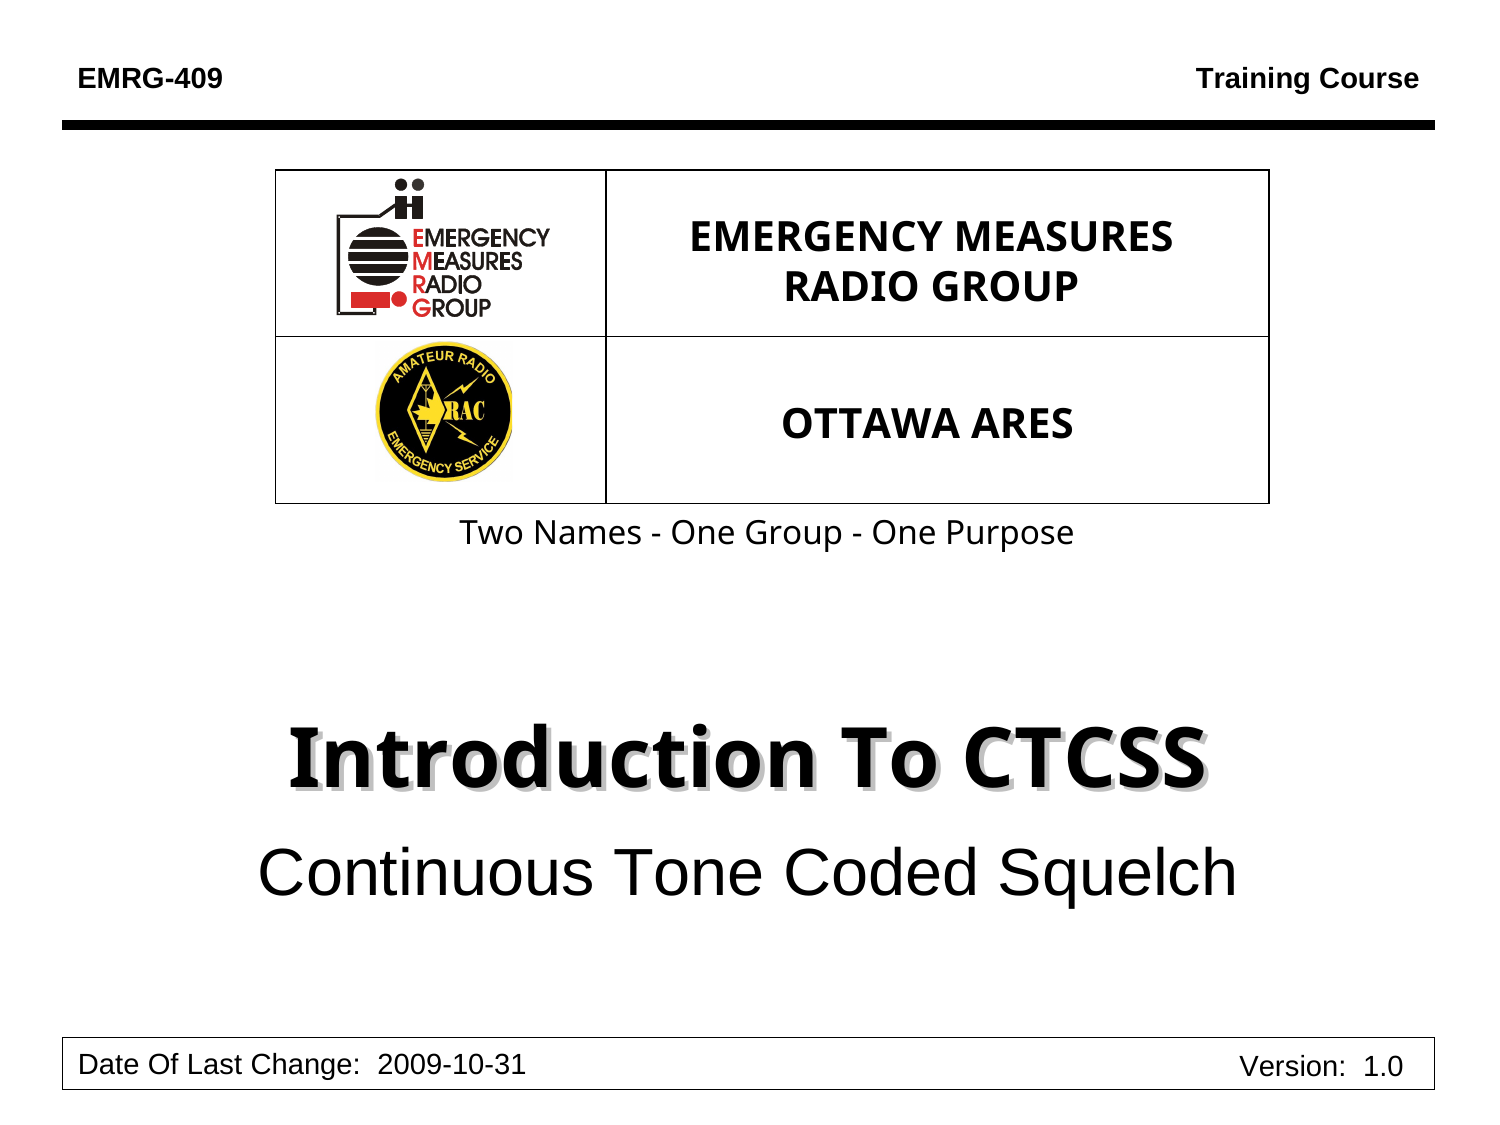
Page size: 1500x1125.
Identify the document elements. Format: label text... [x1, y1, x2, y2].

text_box Introduction To CTCSS Continuous Tone Coded Squelch [62, 696, 1435, 917]
text_box Training Course [912, 51, 1435, 103]
text_box EMERGENCY MEASURES RADIO GROUP [637, 201, 1226, 318]
picture [336, 178, 550, 317]
text_box EMRG-409 [62, 51, 313, 103]
text_box Date Of Last Change: 2009-10-31 [63, 1037, 543, 1089]
chart [375, 341, 513, 482]
text_box Version: 1.0 [1224, 1039, 1420, 1090]
text_box Two Names - One Group - One Purpose [444, 503, 1091, 559]
text_box OTTAWA ARES [766, 388, 1089, 455]
